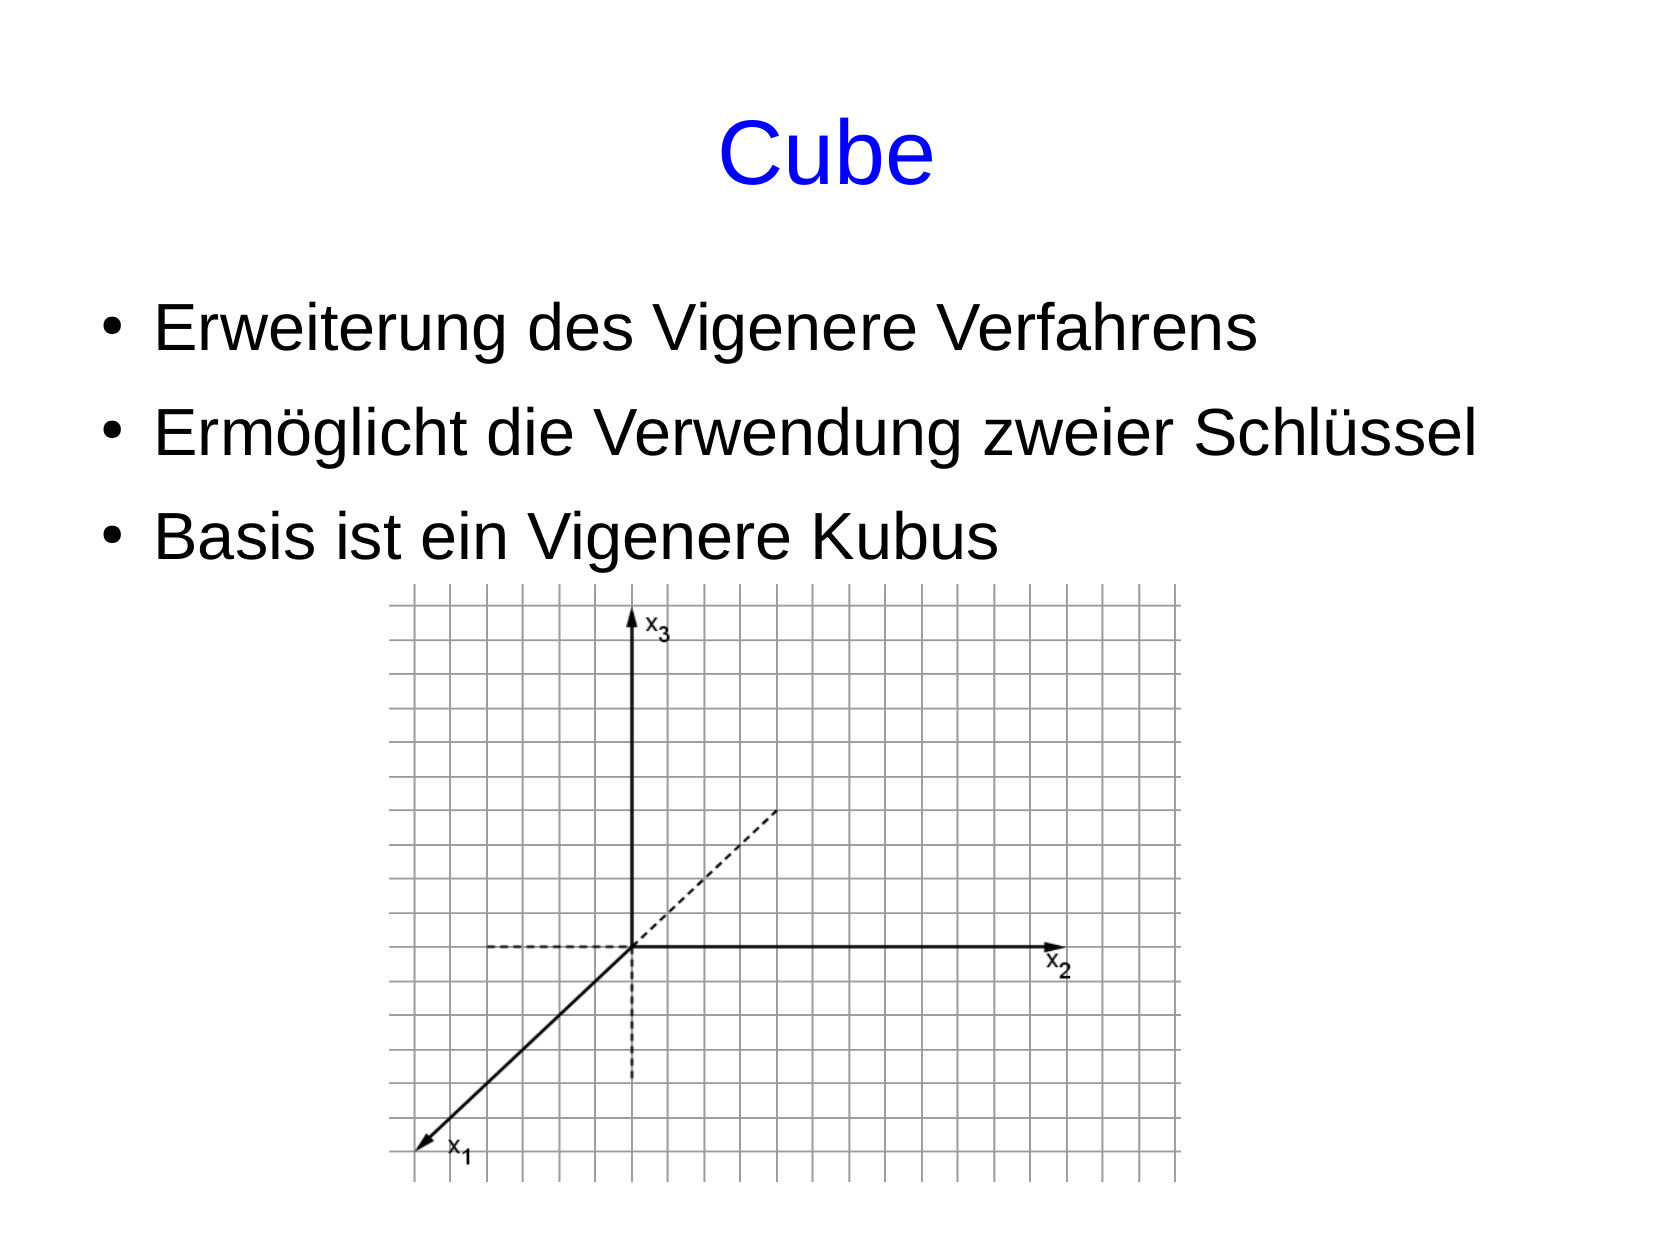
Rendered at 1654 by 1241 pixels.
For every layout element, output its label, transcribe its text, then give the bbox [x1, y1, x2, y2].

picture [389, 584, 1181, 1182]
title Cube [82, 49, 1571, 257]
list Erweiterung des Vigenere Verfahrens Ermöglicht die Verwendung zweier Schlüssel Basis ist ein Vigenere Kubus [82, 290, 1538, 1010]
